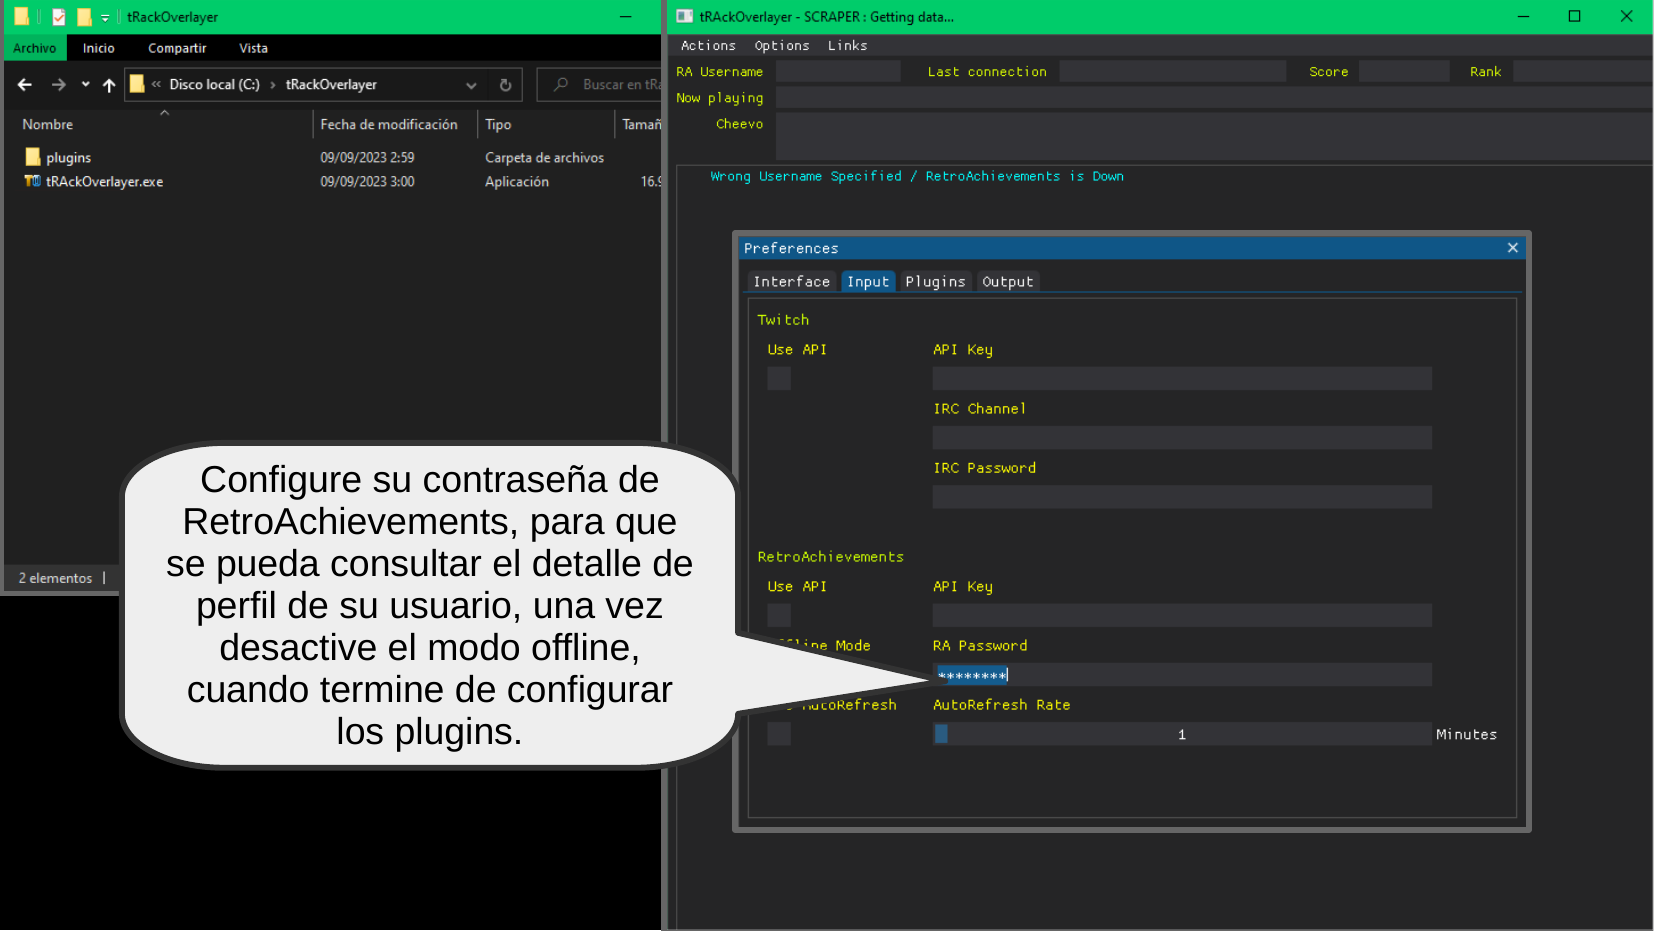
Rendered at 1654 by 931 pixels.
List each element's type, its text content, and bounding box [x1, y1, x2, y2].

text_box Configure su contraseña de RetroAchievements, para que se pueda consultar el detalle de perfil de su usuario, una vez desactive el modo offline, cuando termine de configurar los plugins. [121, 442, 946, 768]
picture [3, 0, 661, 591]
picture [738, 236, 1526, 827]
picture [666, 0, 1654, 931]
